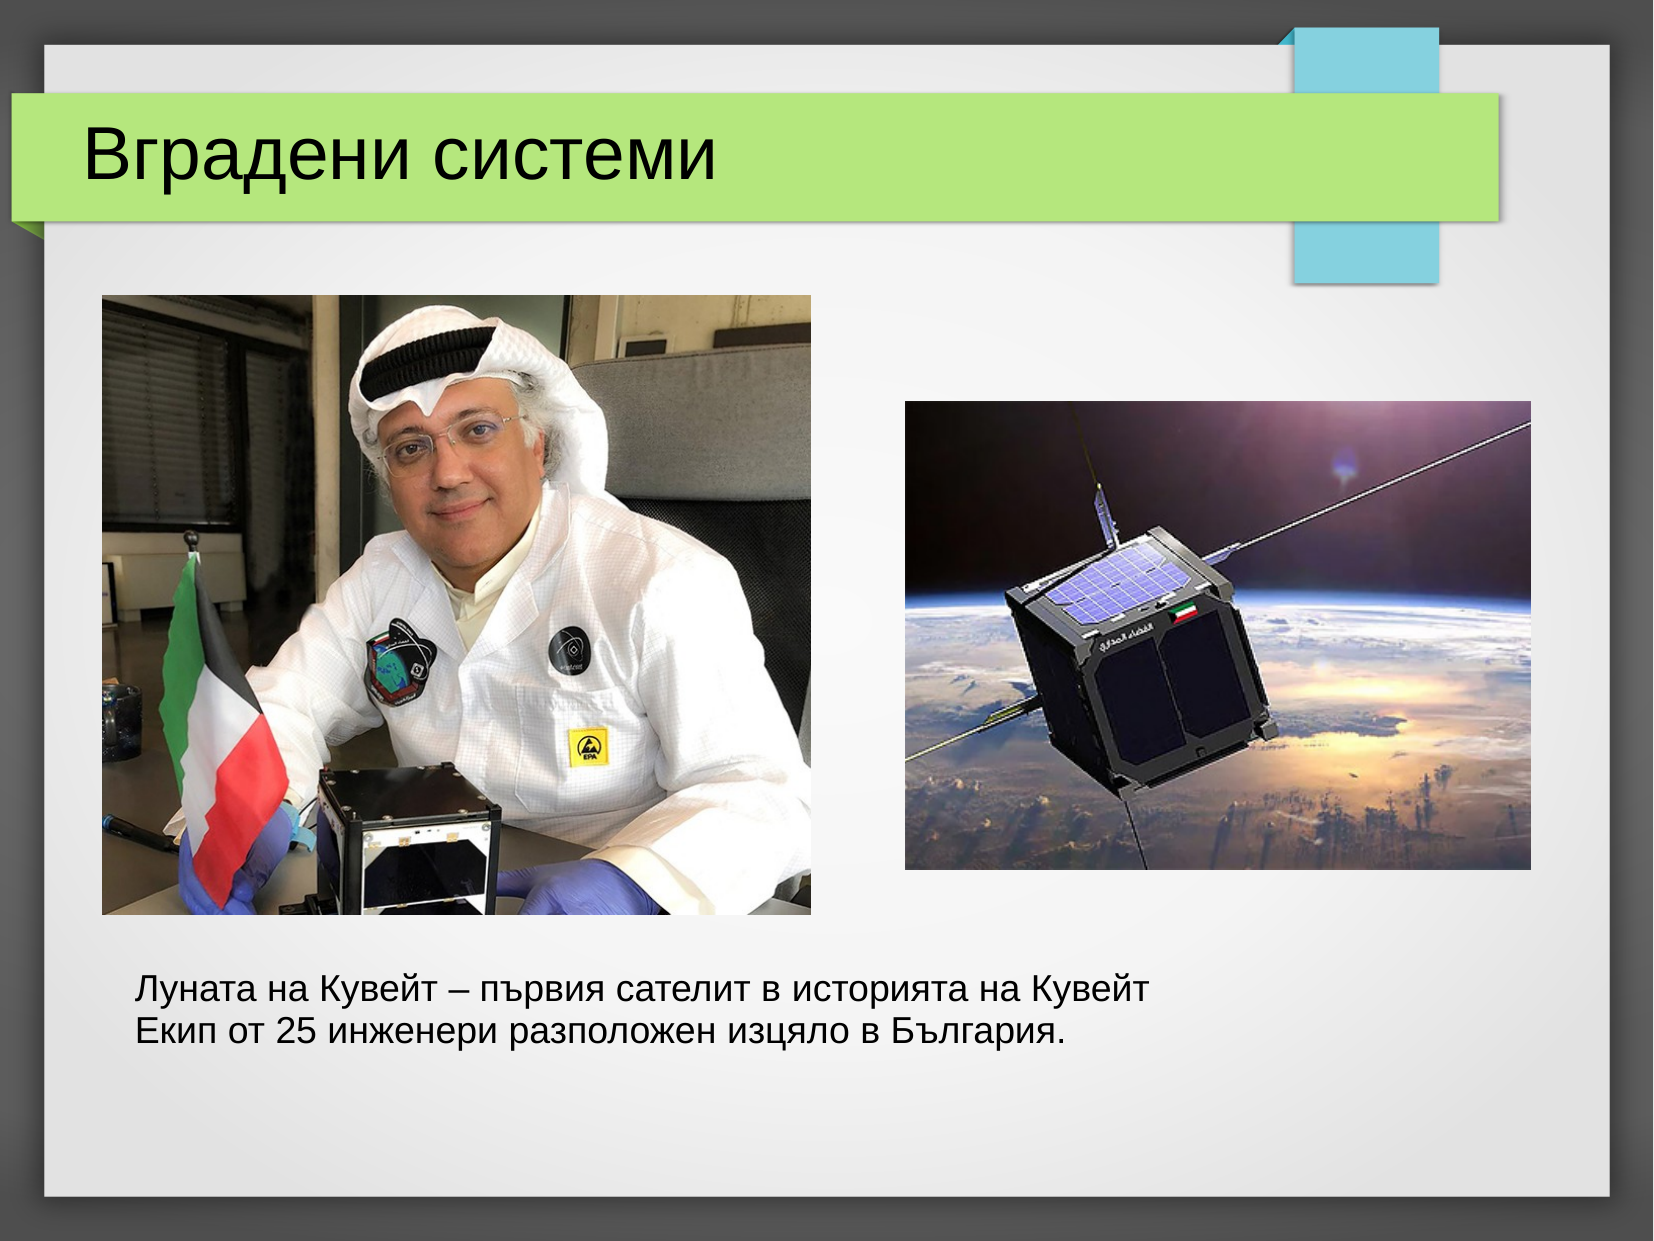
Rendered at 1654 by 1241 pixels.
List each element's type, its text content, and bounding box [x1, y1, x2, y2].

text_box Луната на Кувейт – първия сателит в историята на Кувейт Екип от 25 инженери разположен изцяло в България. [120, 960, 1516, 1059]
subtitle [82, 295, 1571, 1015]
picture [0, 0, 1654, 1241]
title Вградени системи [82, 94, 1264, 213]
